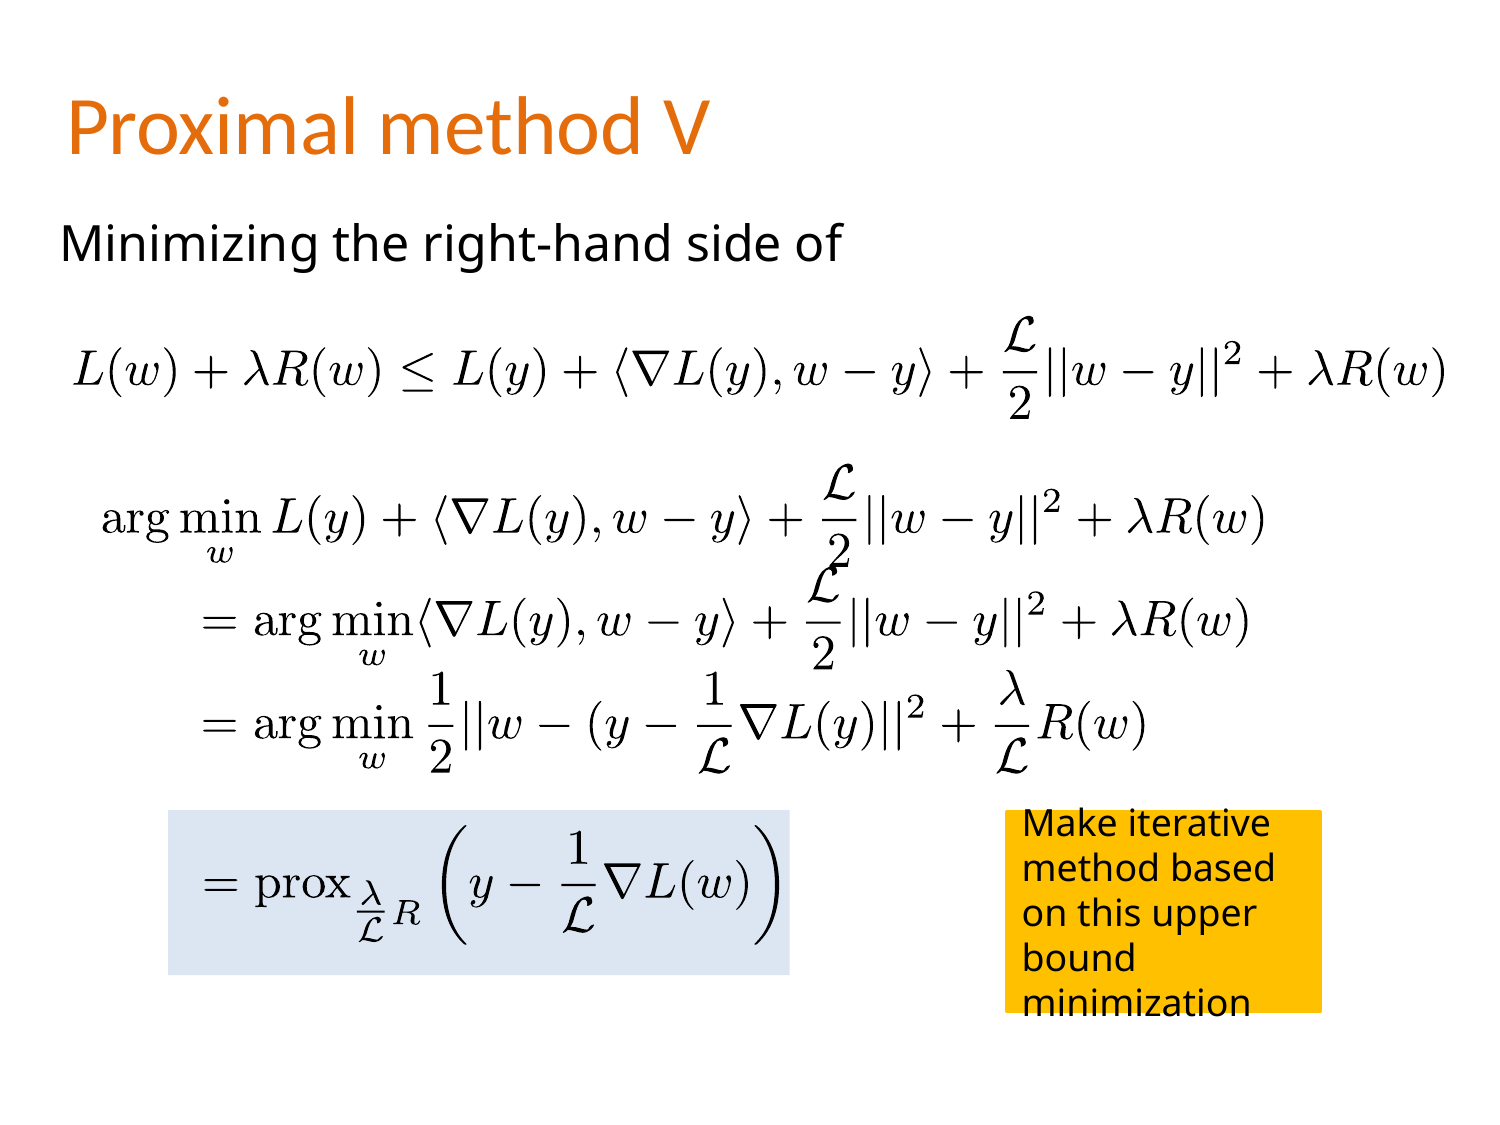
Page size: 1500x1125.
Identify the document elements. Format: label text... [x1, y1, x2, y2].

text_box [100, 463, 1269, 774]
text_box [168, 810, 790, 976]
text_box Minimizing the right-hand side of [45, 200, 811, 287]
text_box [70, 315, 1449, 419]
text_box Make iterative method based on this upper bound minimization [1006, 812, 1321, 1012]
text_box Proximal method V [51, 27, 1432, 215]
